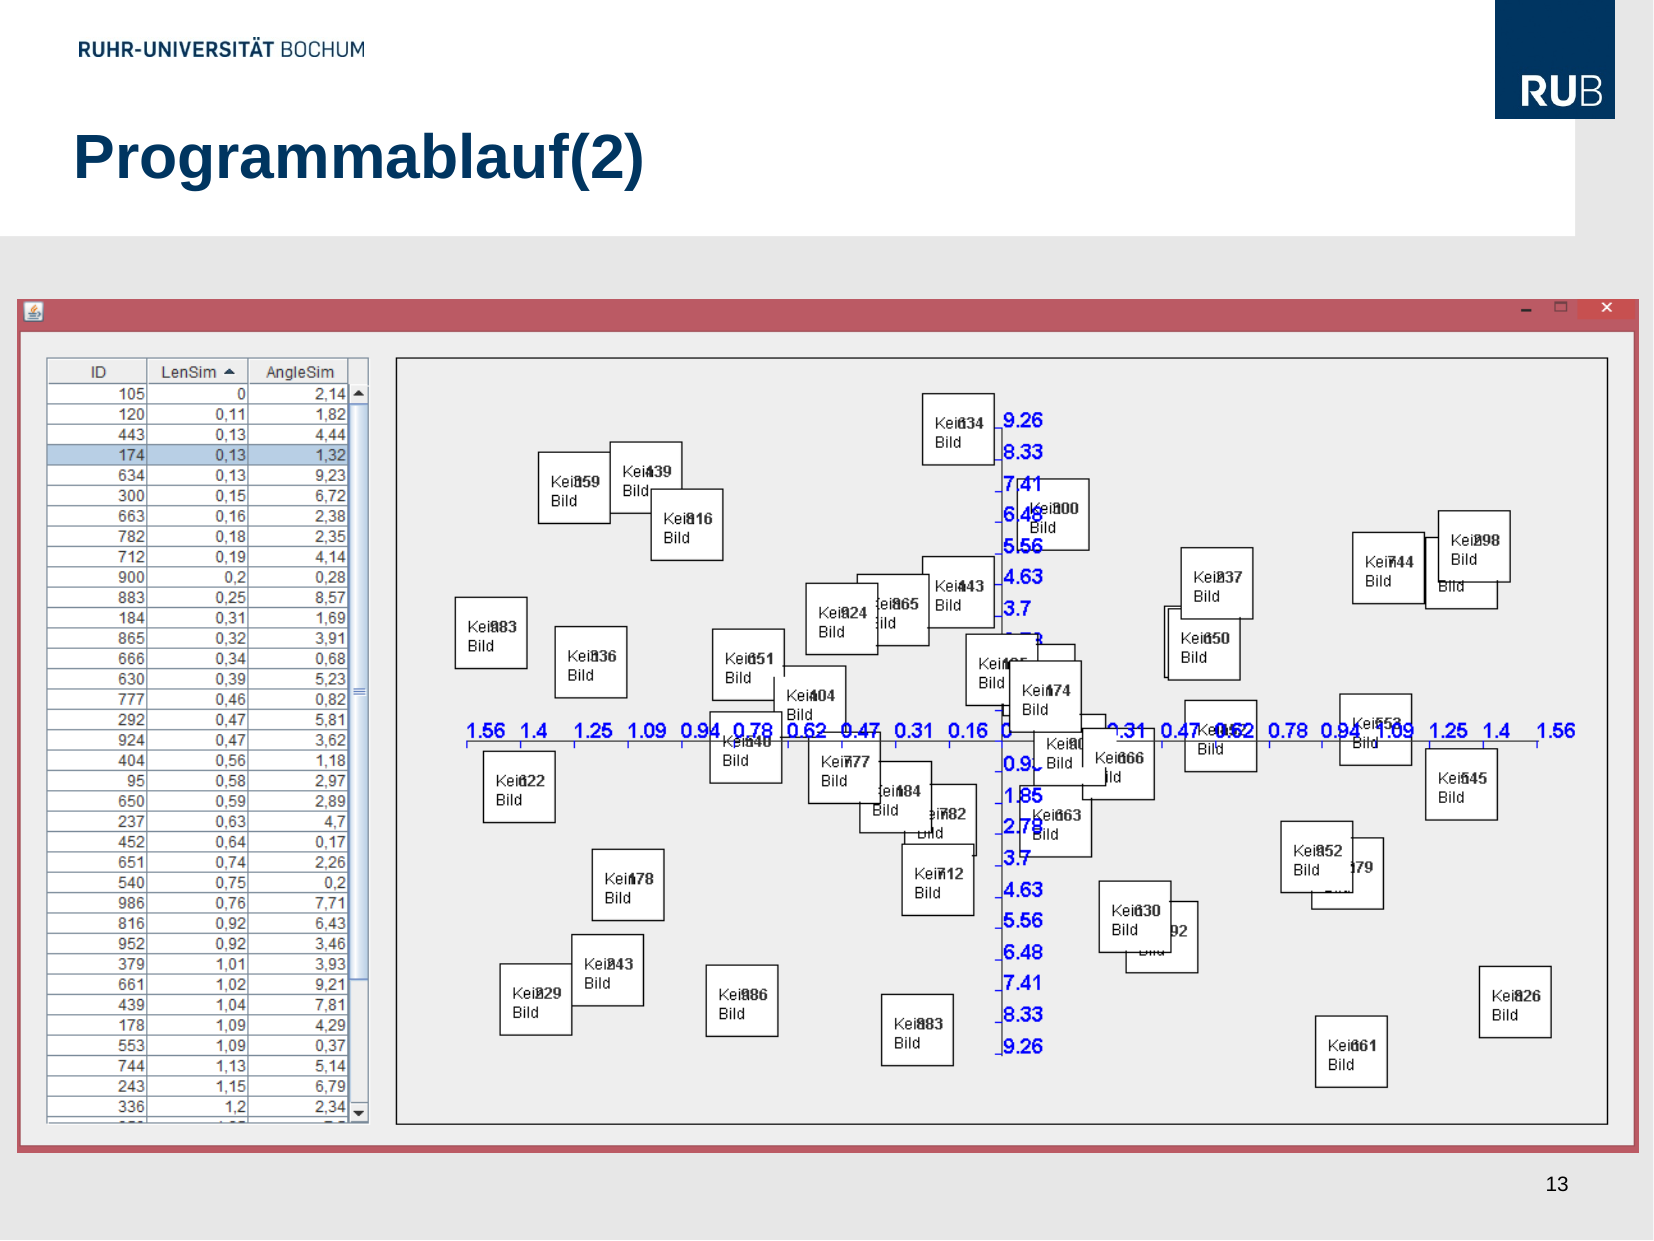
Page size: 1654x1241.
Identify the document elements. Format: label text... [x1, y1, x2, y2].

picture [79, 37, 364, 57]
text_box Programmablauf(2) [73, 115, 1258, 191]
picture [17, 299, 1639, 1153]
picture [1495, 0, 1615, 119]
